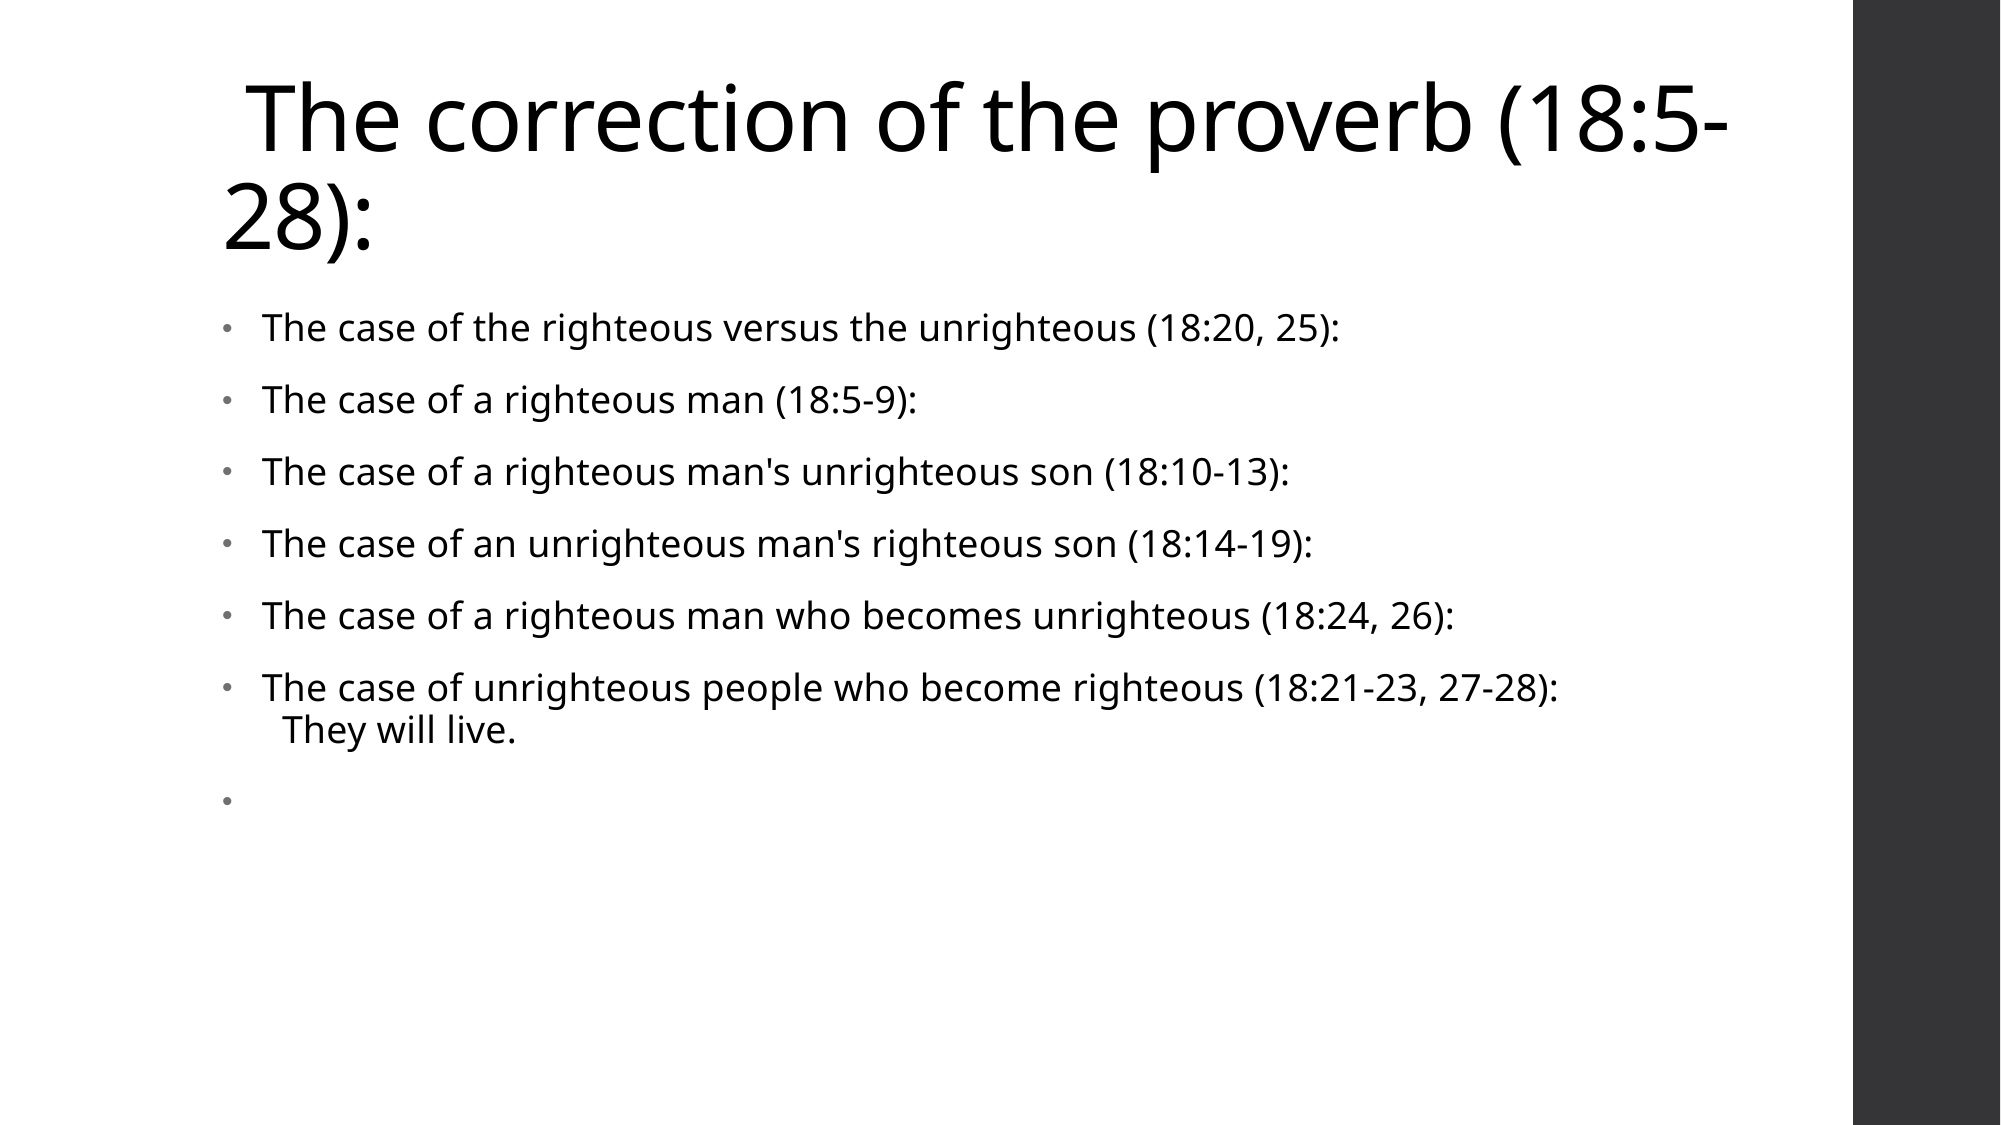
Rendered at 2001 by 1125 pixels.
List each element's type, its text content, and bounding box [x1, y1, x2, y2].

list The case of the righteous versus the unrighteous (18:20, 25): The case of a righteous man (18:5-9): The case of a righteous man's unrighteous son (18:10-13): The case of an unrighteous man's righteous son (18:14-19): The case of a righteous man who becomes unrighteous (18:24, 26): The case of unrighteous people who become righteous (18:21-23, 27-28): They will live. [206, 299, 1617, 1014]
title The correction of the proverb (18:5-28): [206, 60, 1797, 278]
